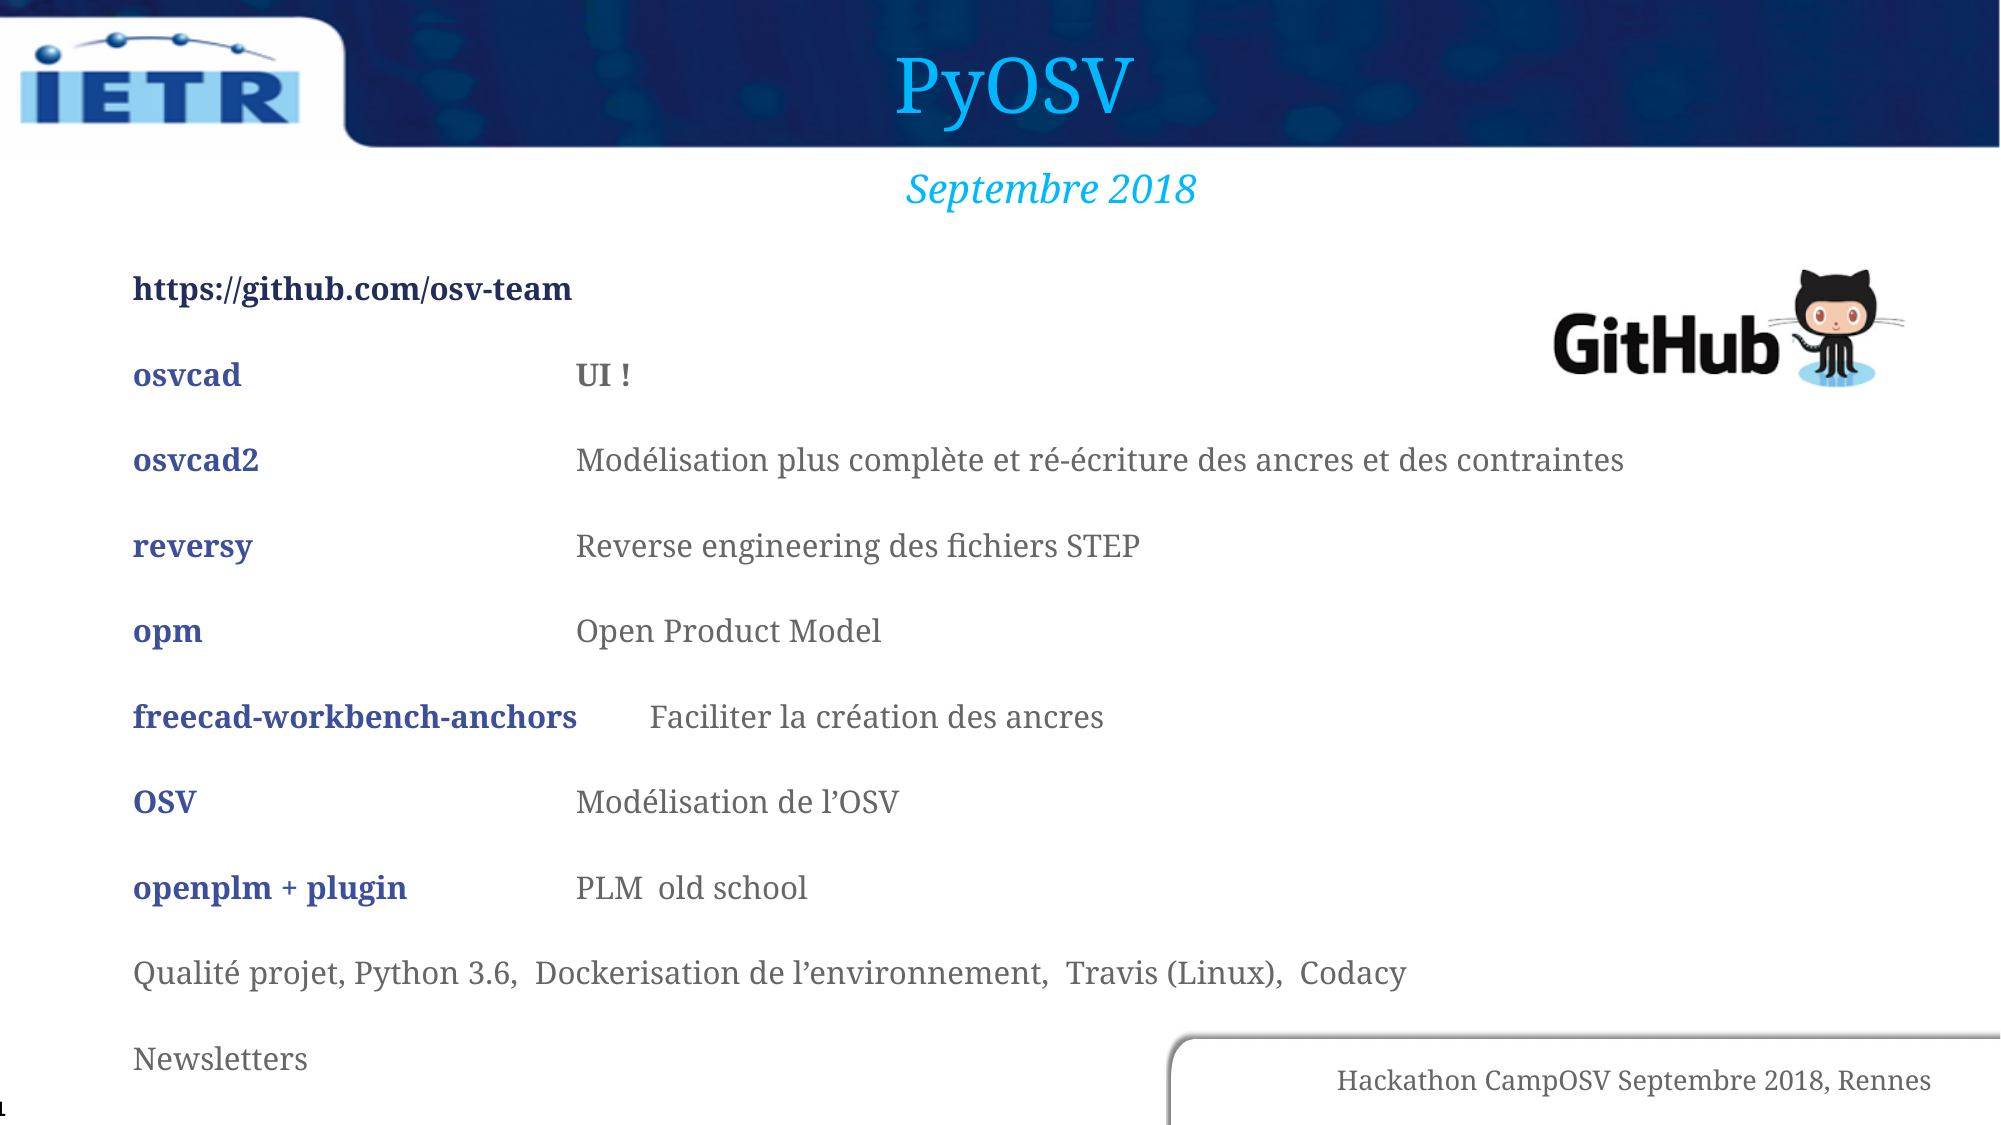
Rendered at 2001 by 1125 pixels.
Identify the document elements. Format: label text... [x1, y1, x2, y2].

text_box https://github.com/osv-team osvcad UI ! osvcad2 Modélisation plus complète et ré-écriture des ancres et des contraintes reversy Reverse engineering des fichiers STEP opm Open Product Model freecad-workbench-anchors Faciliter la création des ancres OSV Modélisation de l’OSV openplm + plugin PLM old school Qualité projet, Python 3.6, Dockerisation de l’environnement, Travis (Linux), Codacy Newsletters [118, 259, 1867, 1111]
picture [1545, 221, 1914, 438]
text_box PyOSV [880, 23, 1156, 143]
picture [0, 0, 2000, 165]
picture [1166, 1024, 2001, 1125]
text_box Septembre 2018 [891, 153, 1175, 247]
text_box Hackathon CampOSV Septembre 2018, Rennes [1867, 1054, 1914, 1106]
